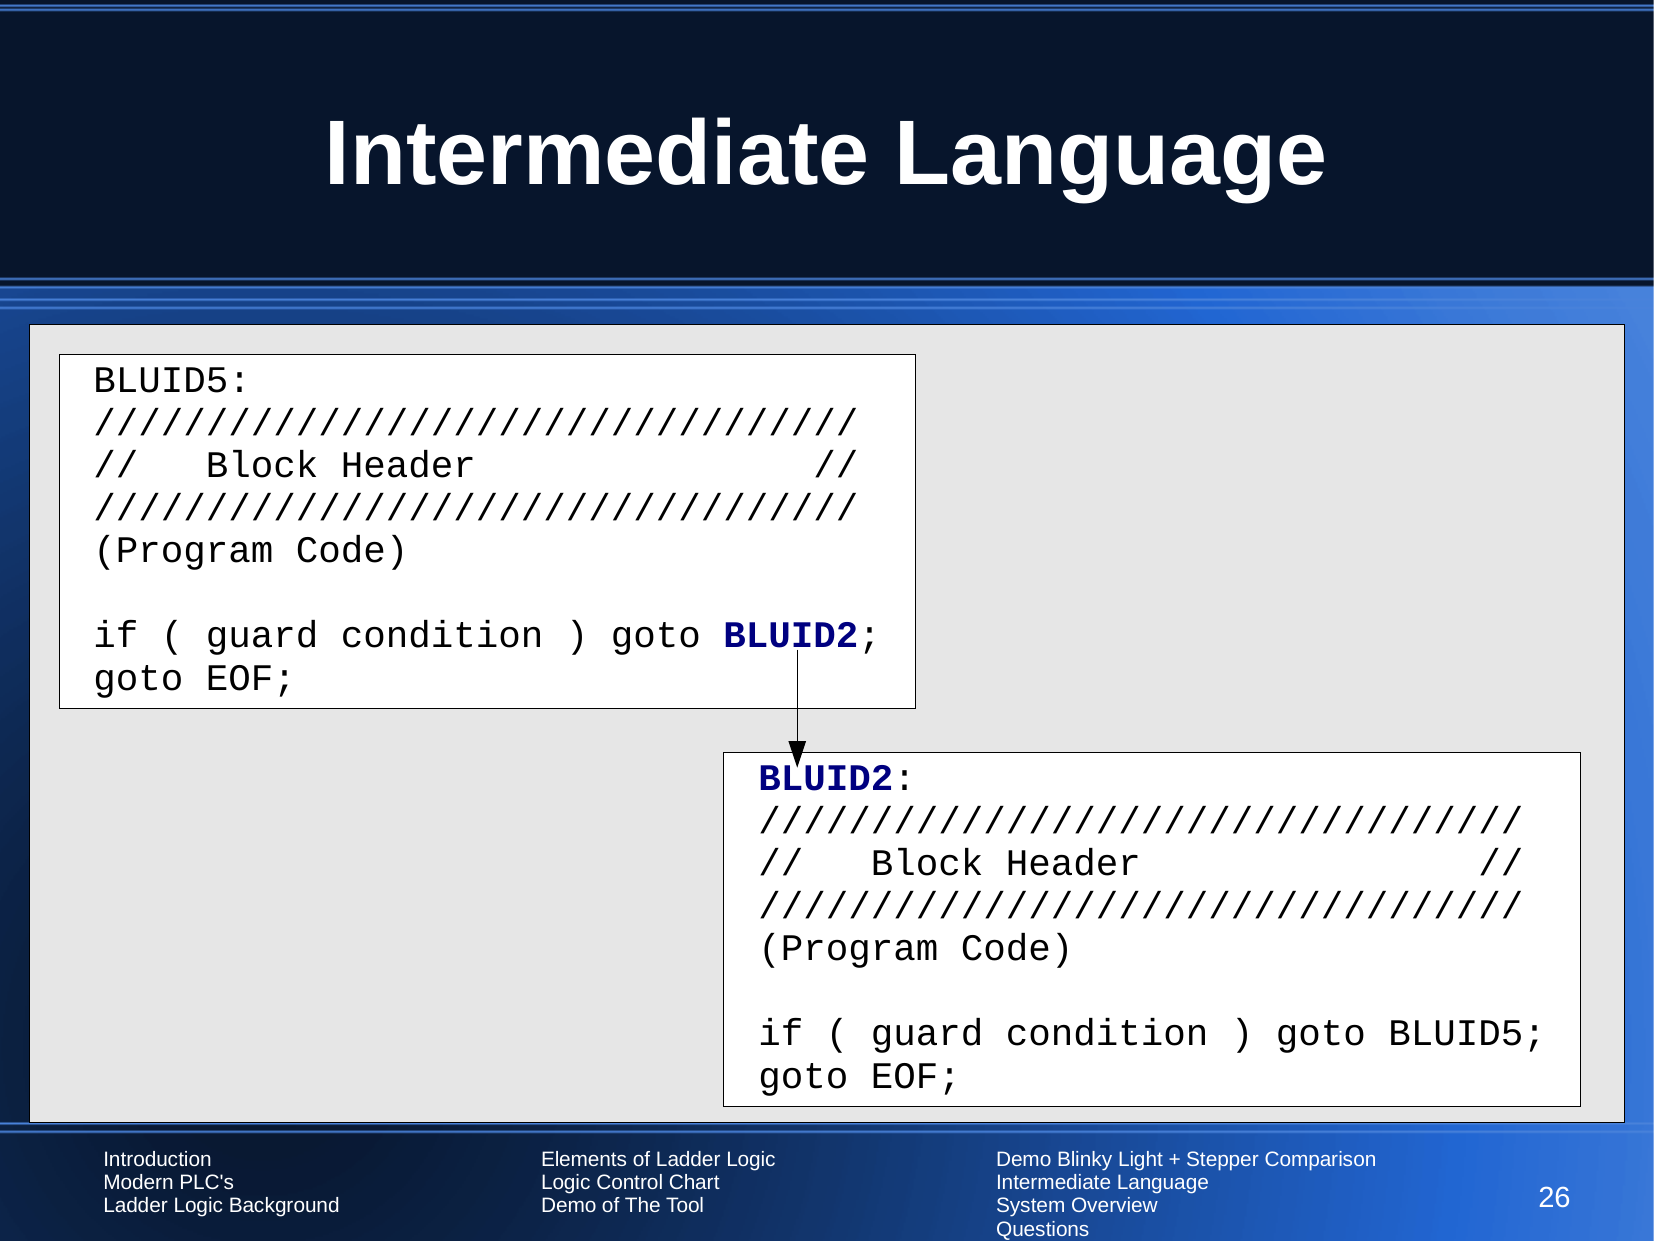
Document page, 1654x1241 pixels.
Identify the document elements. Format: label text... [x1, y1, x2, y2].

title Intermediate Language [82, 49, 1571, 257]
picture [0, 0, 1654, 1241]
text_box BLUID2: ////////////////////////////////// // Block Header // ////////////////////////////////// (Program Code) if ( guard condition ) goto BLUID5; goto EOF; [723, 752, 1581, 1107]
text_box BLUID5: ////////////////////////////////// // Block Header // ////////////////////////////////// (Program Code) if ( guard condition ) goto BLUID2; goto EOF; [59, 354, 916, 709]
text_box [29, 324, 1625, 1123]
